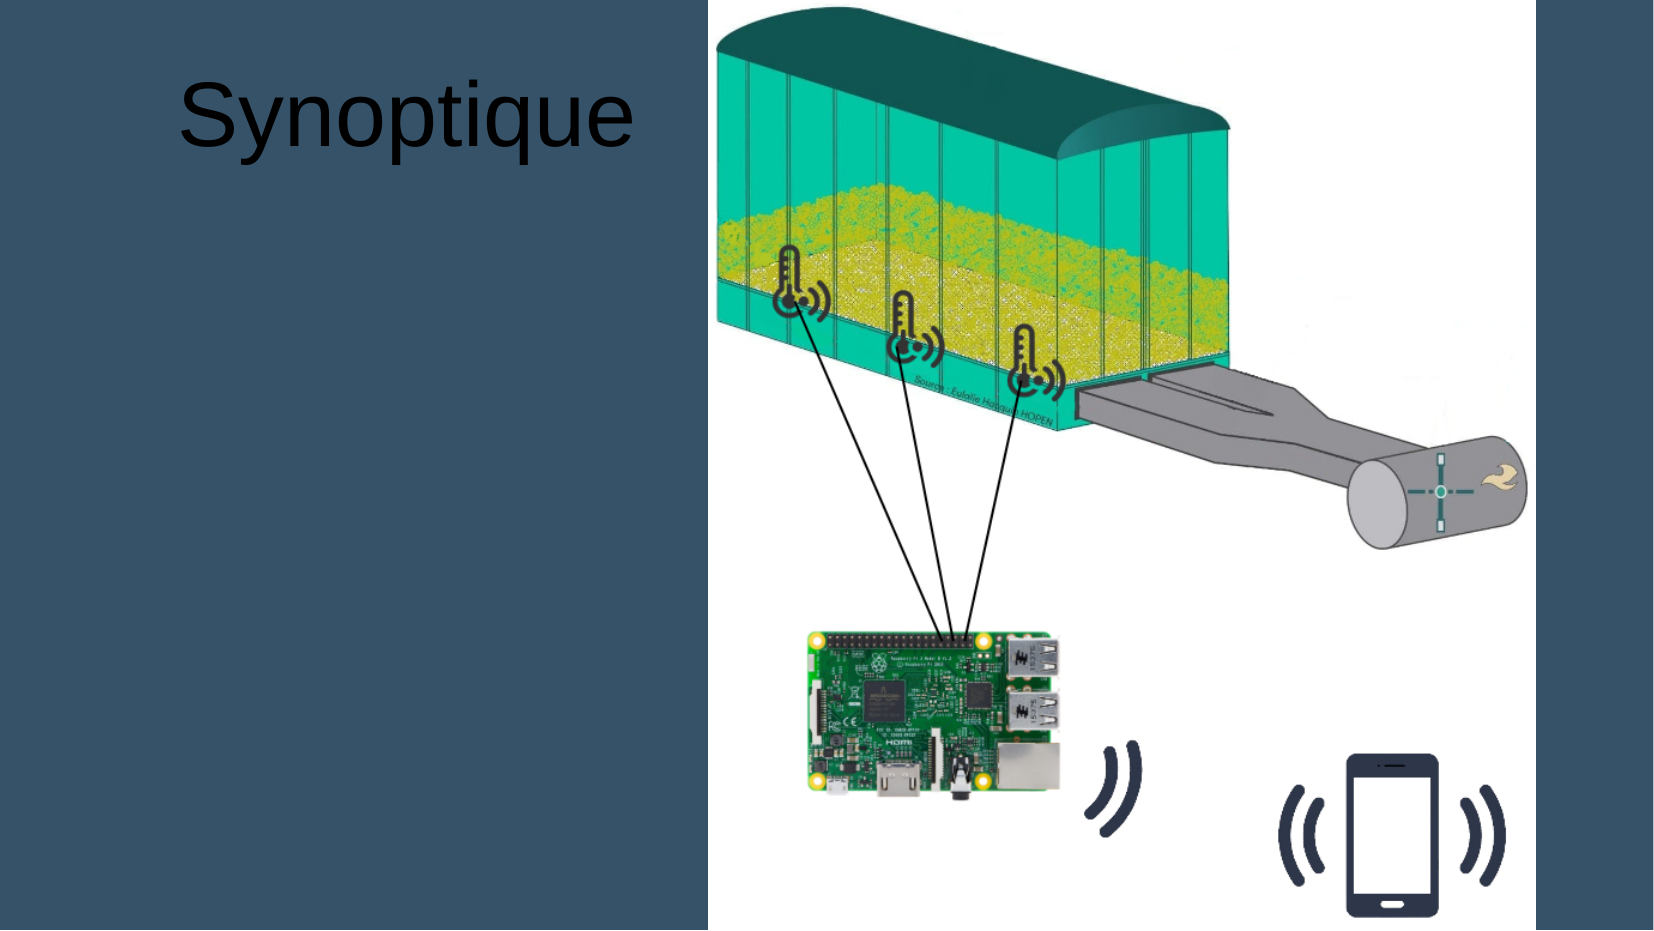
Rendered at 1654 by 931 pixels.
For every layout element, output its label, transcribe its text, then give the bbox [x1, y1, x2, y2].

picture [708, 0, 1536, 931]
title Synoptique [0, 37, 708, 193]
